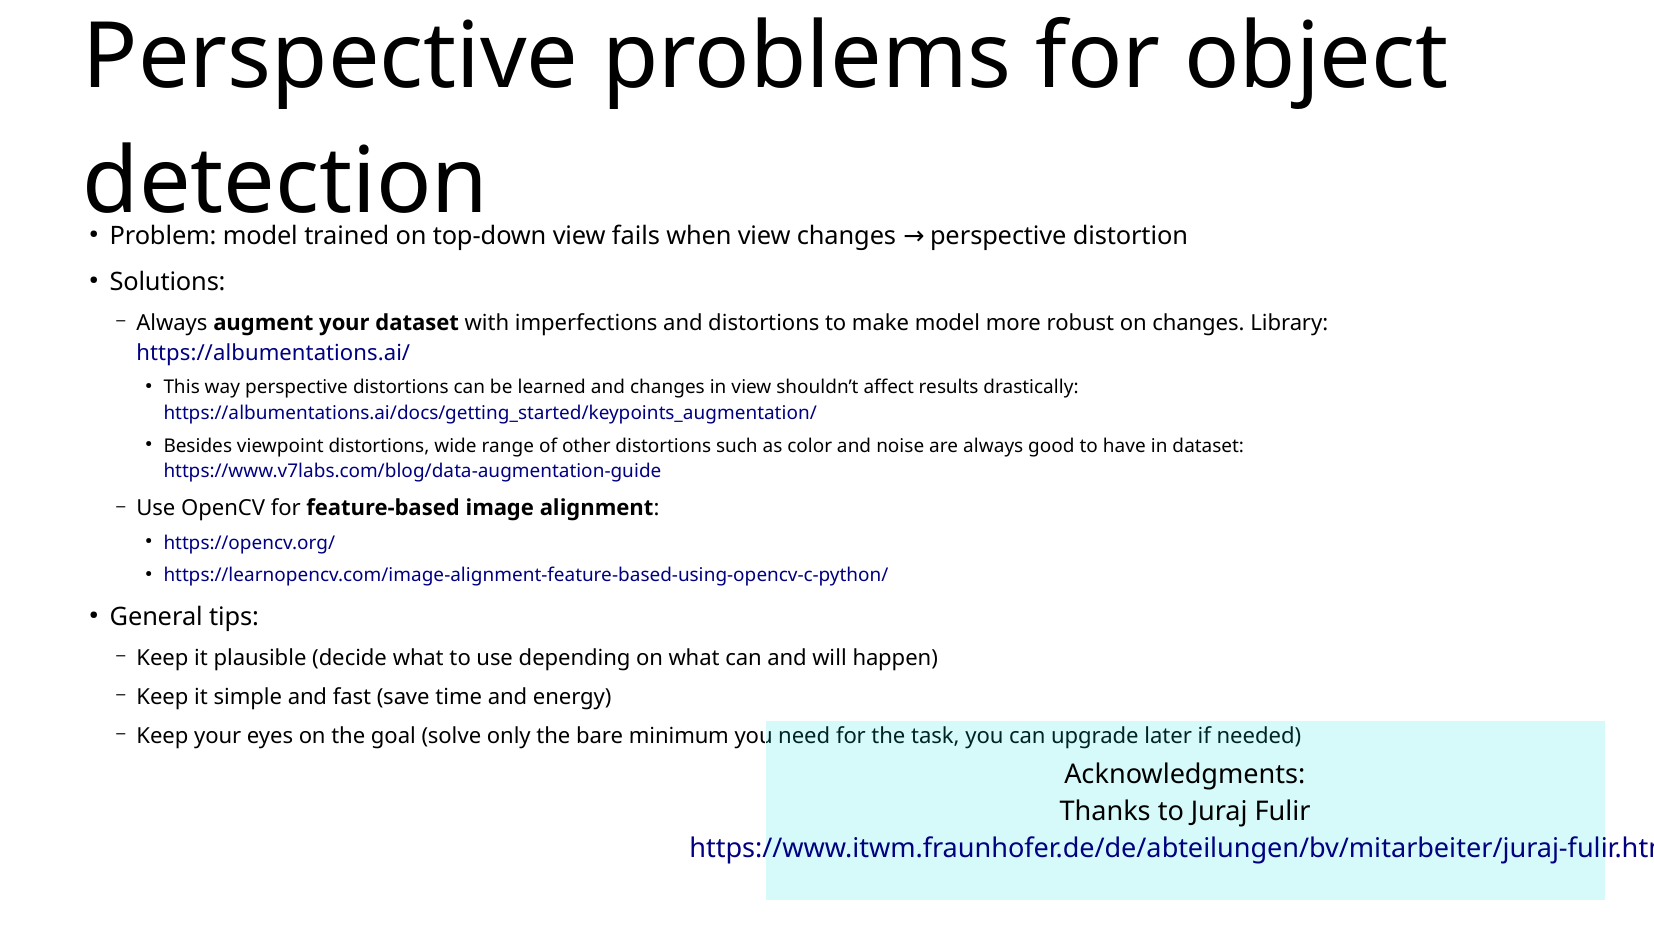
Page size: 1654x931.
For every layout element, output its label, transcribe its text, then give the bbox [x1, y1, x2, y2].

list Problem: model trained on top-down view fails when view changes → perspective distortion Solutions: Always augment your dataset with imperfections and distortions to make model more robust on changes. Library: https://albumentations.ai/ This way perspective distortions can be learned and changes in view shouldn’t affect results drastically: https://albumentations.ai/docs/getting_started/keypoints_augmentation/ Besides viewpoint distortions, wide range of other distortions such as color and noise are always good to have in dataset: https://www.v7labs.com/blog/data-augmentation-guide Use OpenCV for feature-based image alignment: https://opencv.org/ https://learnopencv.com/image-alignment-feature-based-using-opencv-c-python/ General tips: Keep it plausible (decide what to use depending on what can and will happen) Keep it simple and fast (save time and energy) Keep your eyes on the goal (solve only the bare minimum you need for the task, you can upgrade later if needed) [82, 217, 1571, 758]
text_box Acknowledgments: Thanks to Juraj Fulir https://www.itwm.fraunhofer.de/de/abteilungen/bv/mitarbeiter/juraj-fulir.html [765, 720, 1606, 901]
title Perspective problems for object detection [82, 37, 1571, 193]
